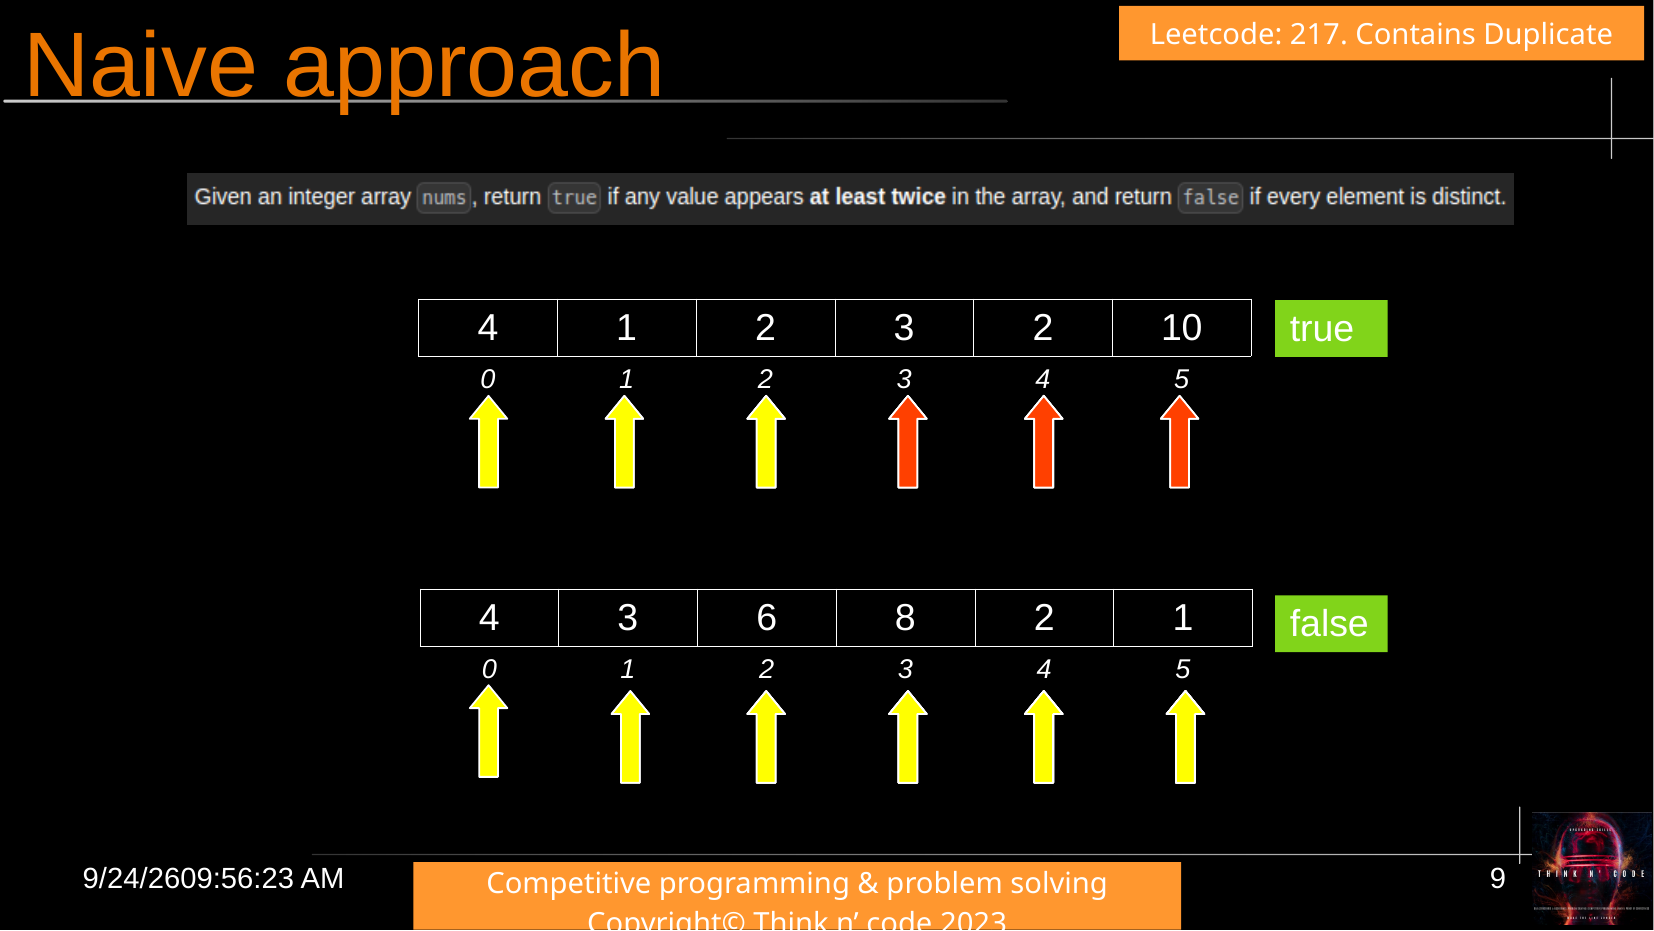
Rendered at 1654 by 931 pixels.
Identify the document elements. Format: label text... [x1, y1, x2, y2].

text_box true [1275, 300, 1388, 357]
table_cell 0 [420, 647, 559, 703]
picture [1532, 812, 1652, 925]
table_header 6 [698, 590, 836, 646]
text_box false [1275, 595, 1388, 653]
text_box [747, 395, 785, 488]
table_cell 3 [835, 357, 973, 414]
table_header 4 [419, 300, 557, 356]
table_header 10 [1113, 300, 1251, 356]
text_box [1160, 395, 1199, 488]
table_cell 5 [1113, 647, 1253, 703]
table_cell 1 [559, 647, 697, 703]
table_cell 3 [836, 647, 975, 703]
table_header 1 [558, 300, 696, 356]
table_cell 5 [1112, 357, 1251, 414]
table_cell 0 [419, 357, 557, 414]
text_box [1024, 691, 1063, 783]
text_box [469, 395, 508, 488]
table_header 2 [976, 590, 1113, 646]
text_box [747, 691, 785, 783]
table_header 3 [559, 590, 697, 646]
table_header 1 [1114, 590, 1252, 646]
table_cell 2 [696, 357, 835, 414]
table_cell 4 [975, 647, 1113, 703]
picture [187, 173, 1514, 226]
text_box [889, 395, 927, 488]
table_header 2 [697, 300, 835, 356]
table_header 8 [837, 590, 975, 646]
title Naive approach [23, 11, 1589, 119]
table_cell 2 [697, 647, 836, 703]
text_box [605, 395, 644, 488]
table_cell 4 [973, 357, 1112, 414]
table_header 4 [421, 590, 558, 646]
text_box [1024, 395, 1063, 488]
table_header 3 [836, 300, 973, 356]
table_cell 1 [557, 357, 696, 414]
text_box [611, 691, 650, 783]
table_header 2 [974, 300, 1112, 356]
text_box [889, 691, 927, 783]
text_box [1166, 691, 1205, 783]
text_box [469, 685, 508, 777]
